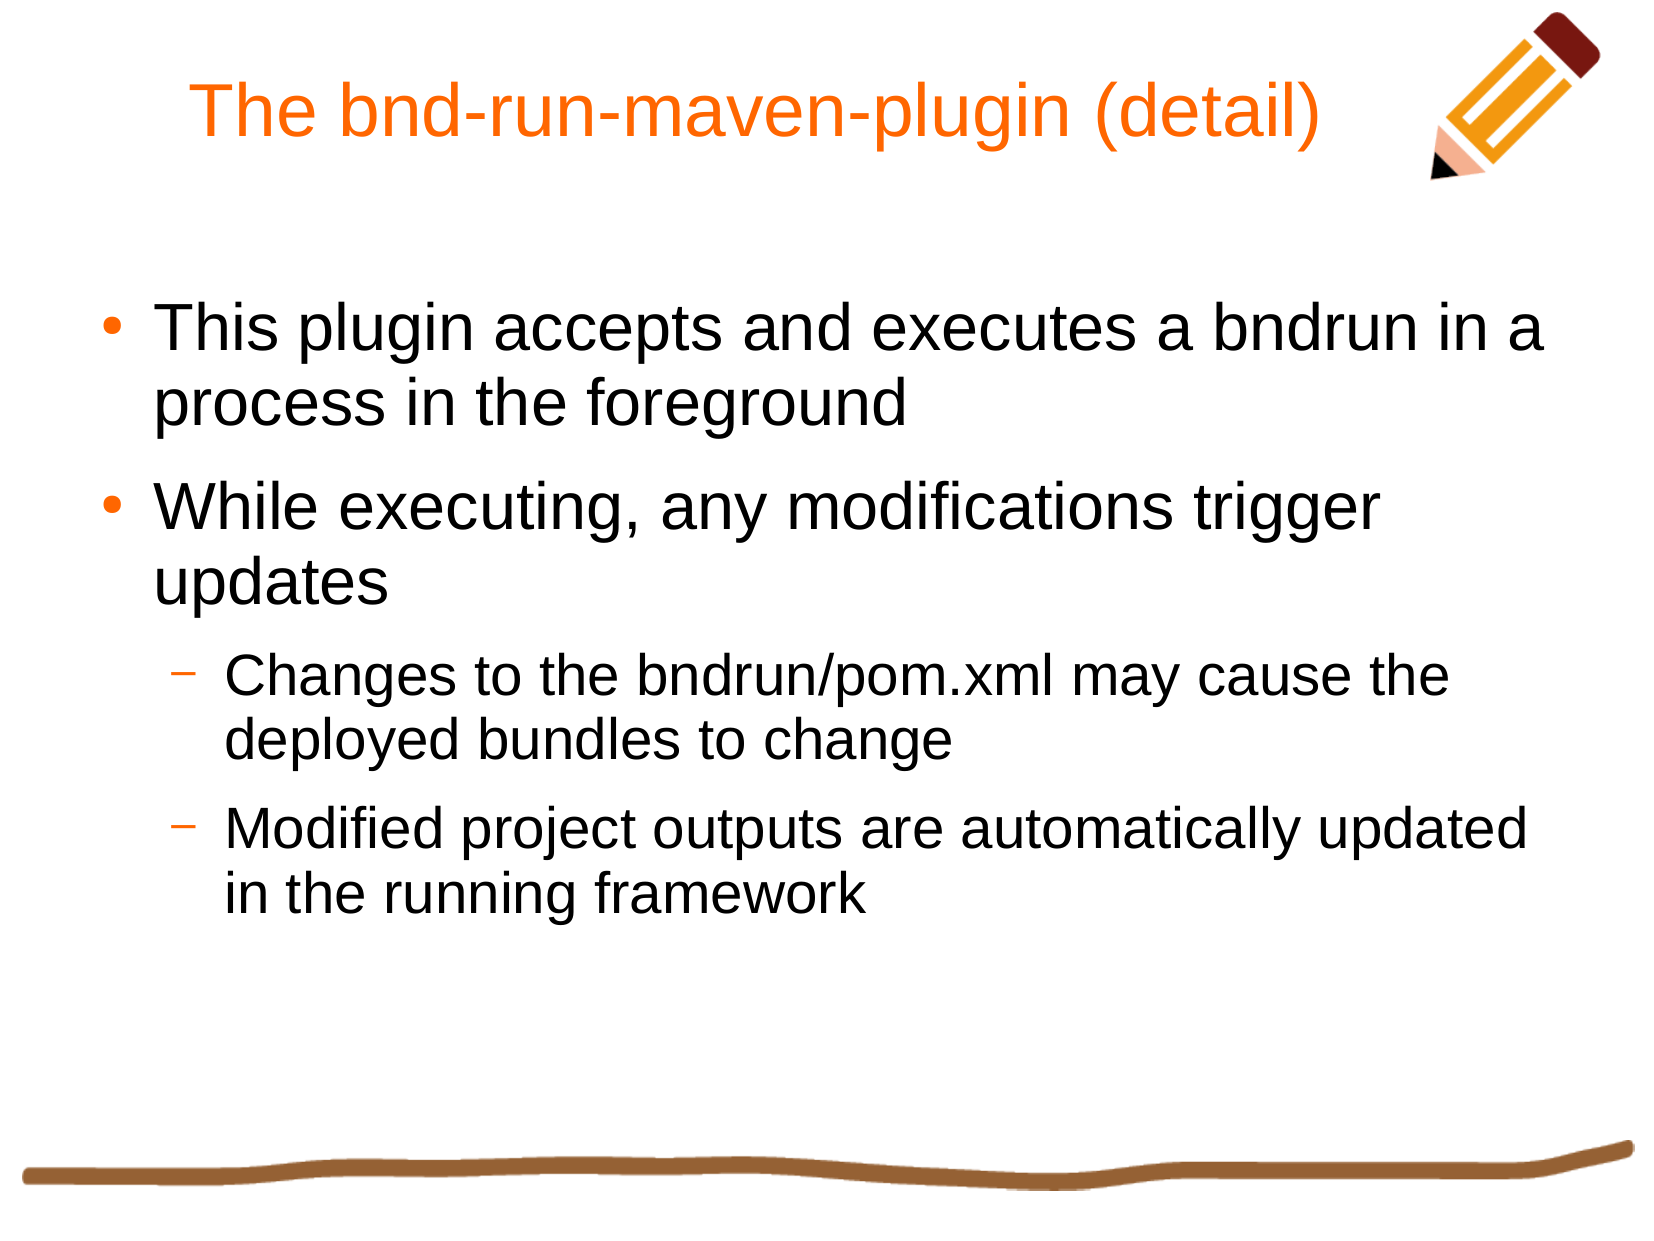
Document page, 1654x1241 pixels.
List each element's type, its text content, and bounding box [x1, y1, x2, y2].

picture [1430, 12, 1601, 181]
title The bnd-run-maven-plugin (detail) [82, 49, 1430, 172]
picture [22, 1140, 1635, 1191]
list This plugin accepts and executes a bndrun in a process in the foreground While executing, any modifications trigger updates Changes to the bndrun/pom.xml may cause the deployed bundles to change Modified project outputs are automatically updated in the running framework [82, 290, 1571, 1122]
